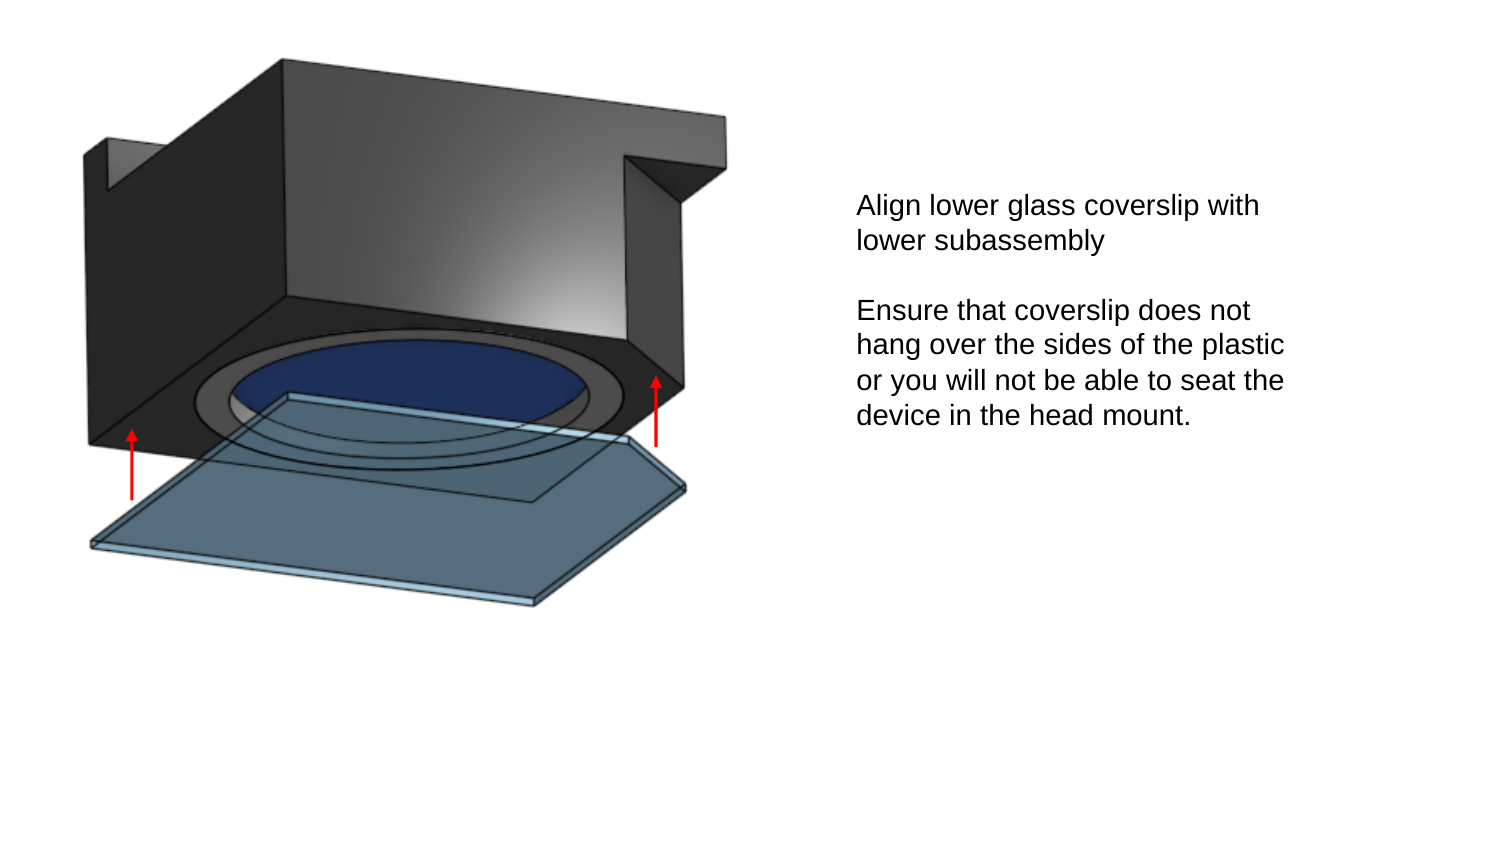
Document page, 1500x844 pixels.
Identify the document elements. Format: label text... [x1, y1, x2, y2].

text_box Align lower glass coverslip with lower subassembly Ensure that coverslip does not hang over the sides of the plastic or you will not be able to seat the device in the head mount. [841, 171, 1330, 446]
picture [24, 24, 796, 669]
